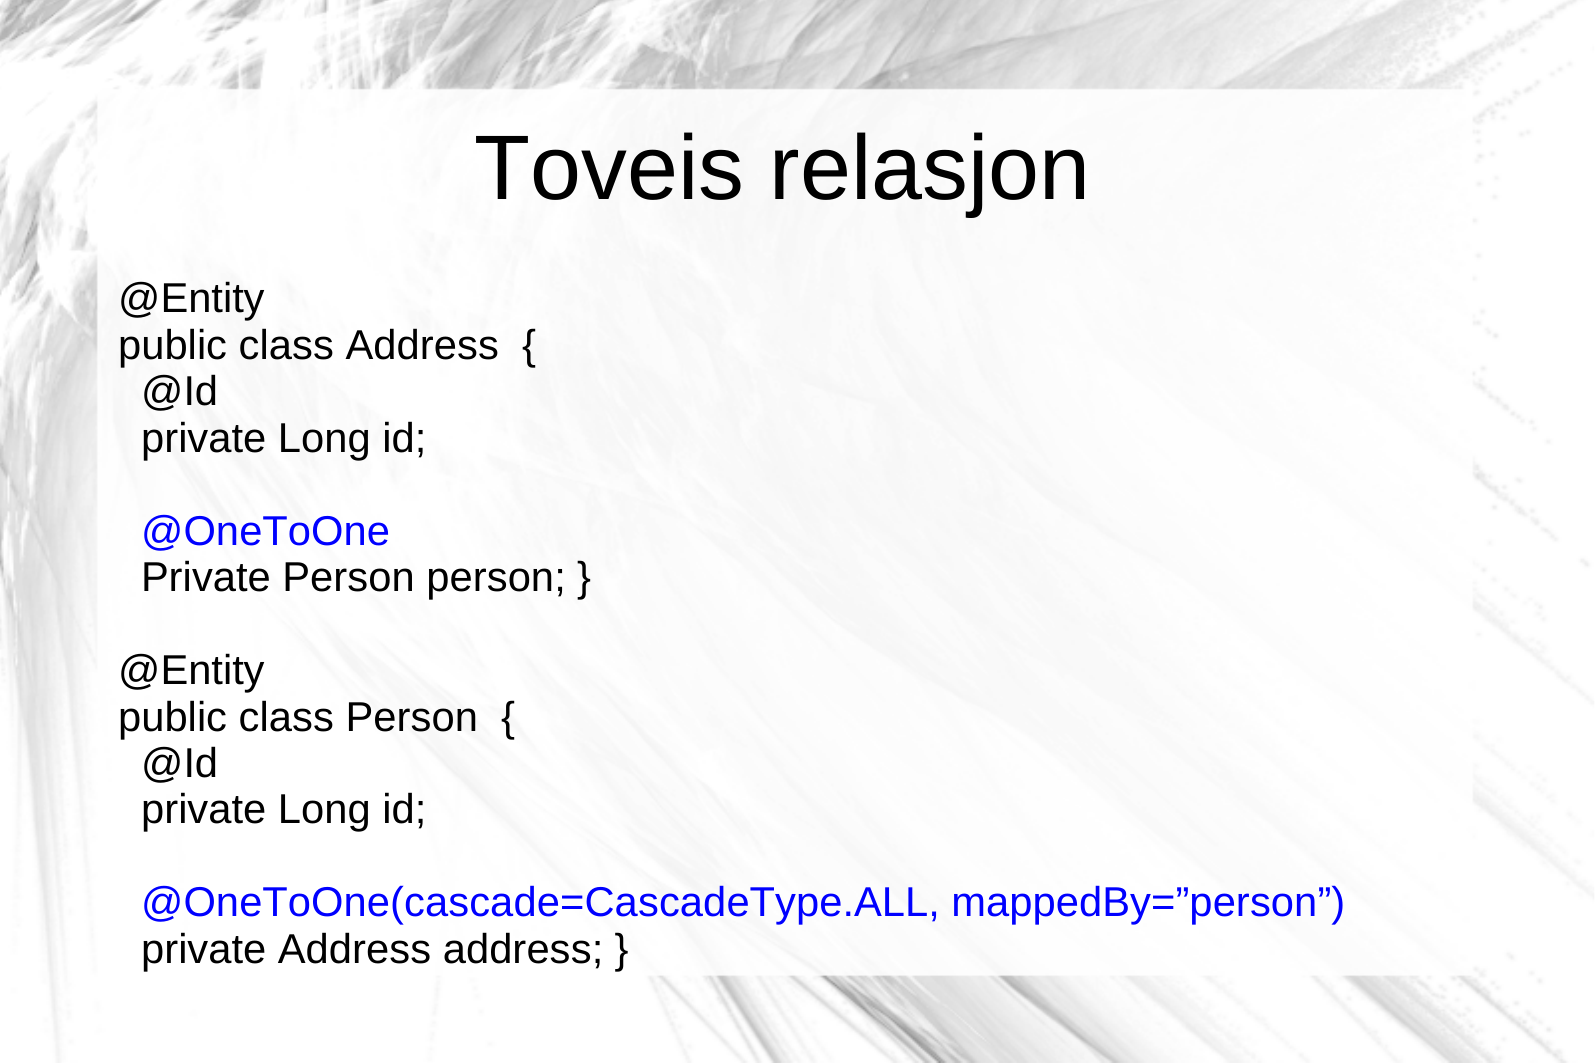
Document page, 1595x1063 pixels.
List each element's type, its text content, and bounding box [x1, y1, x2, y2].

picture [0, 0, 1595, 1063]
title Toveis relasjon [113, 96, 1453, 241]
subtitle @Entity public class Address { @Id private Long id; @OneToOne Private Person person; } @Entity public class Person { @Id private Long id; @OneToOne(cascade=CascadeType.ALL, mappedBy=”person”) private Address address; } [118, 272, 1519, 975]
